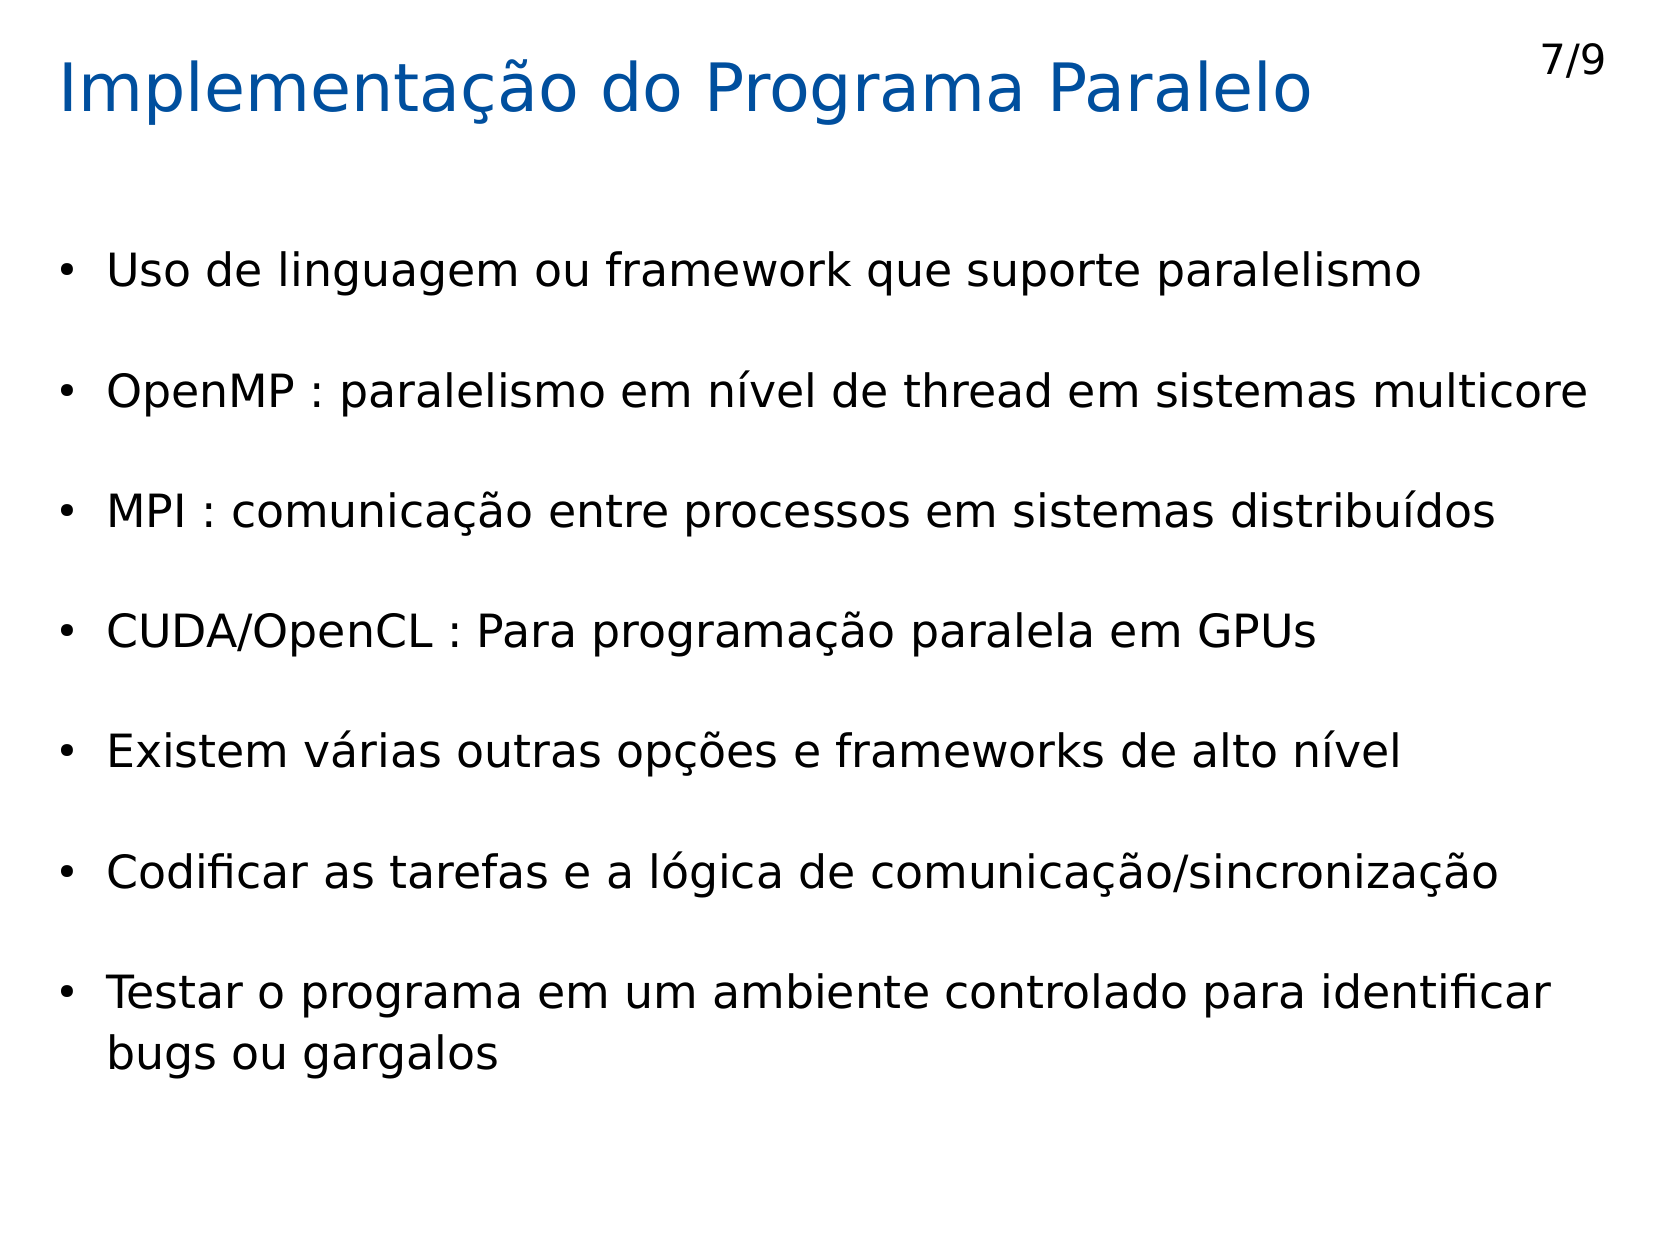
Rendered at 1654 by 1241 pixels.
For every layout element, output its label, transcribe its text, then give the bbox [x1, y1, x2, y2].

list Uso de linguagem ou framework que suporte paralelismo OpenMP : paralelismo em nível de thread em sistemas multicore MPI : comunicação entre processos em sistemas distribuídos CUDA/OpenCL : Para programação paralela em GPUs Existem várias outras opções e frameworks de alto nível Codificar as tarefas e a lógica de comunicação/sincronização Testar o programa em um ambiente controlado para identificar bugs ou gargalos [59, 236, 1595, 1211]
title Implementação do Programa Paralelo [59, 29, 1506, 148]
